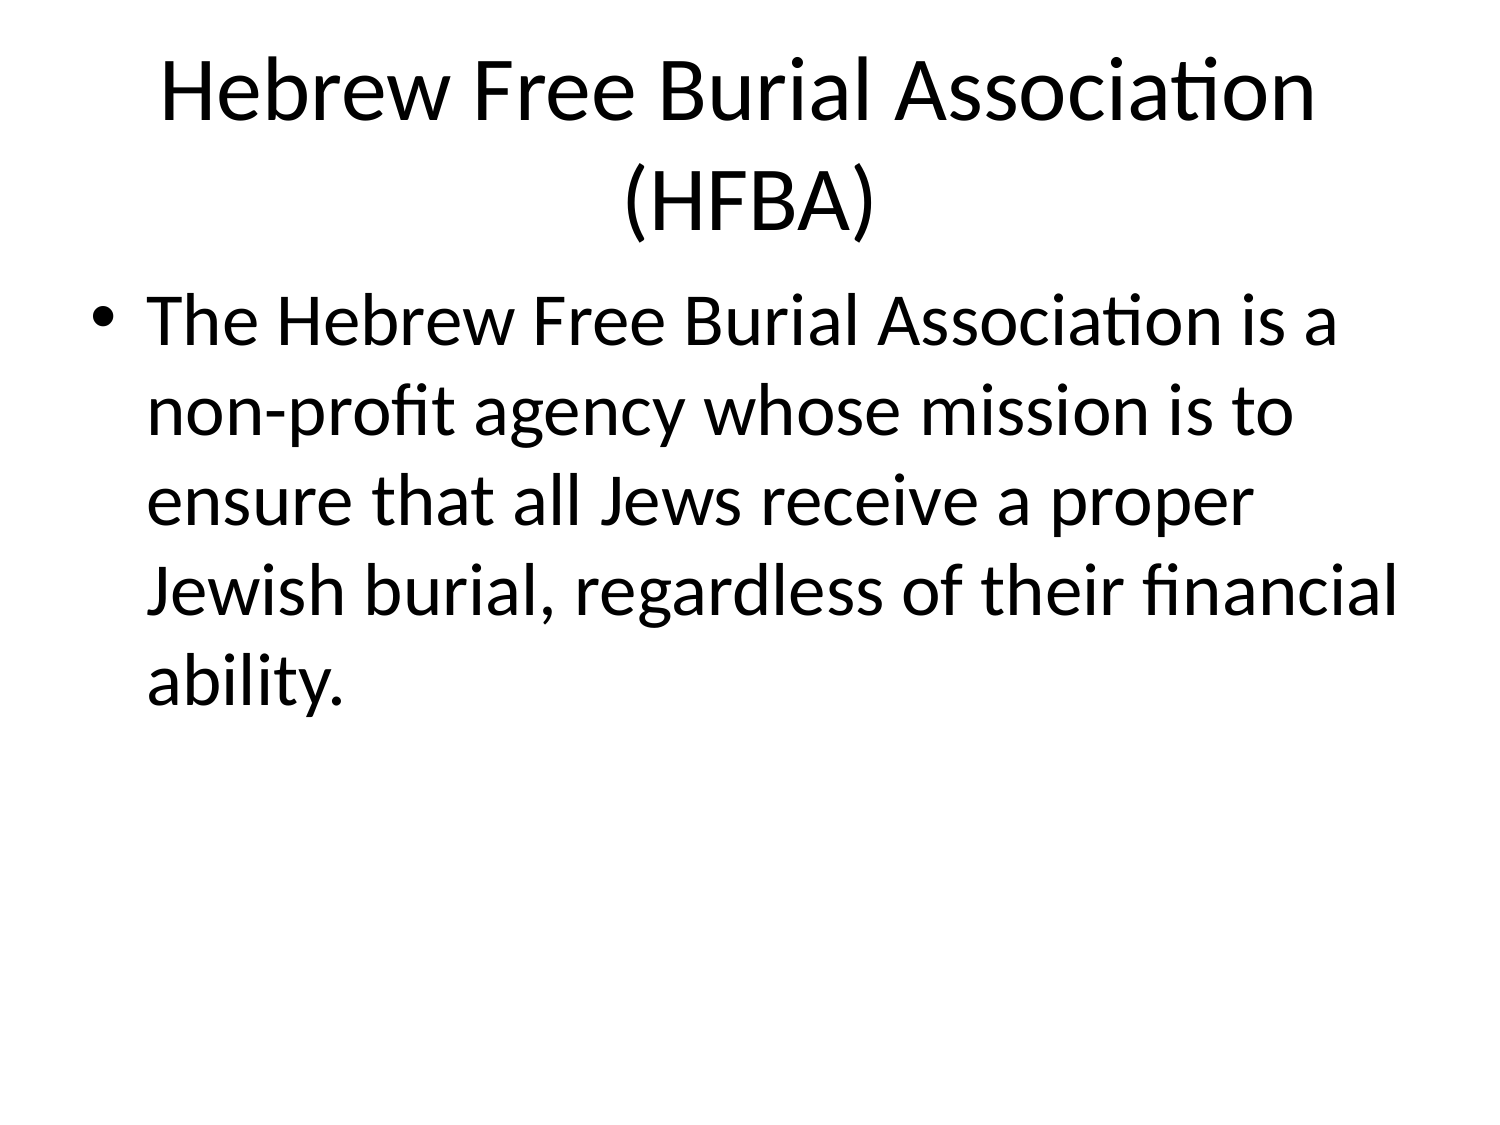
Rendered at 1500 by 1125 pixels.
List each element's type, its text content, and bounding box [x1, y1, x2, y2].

title Hebrew Free Burial Association (HFBA) [75, 45, 1425, 233]
list The Hebrew Free Burial Association is a non-profit agency whose mission is to ensure that all Jews receive a proper Jewish burial, regardless of their financial ability. [75, 262, 1425, 1005]
